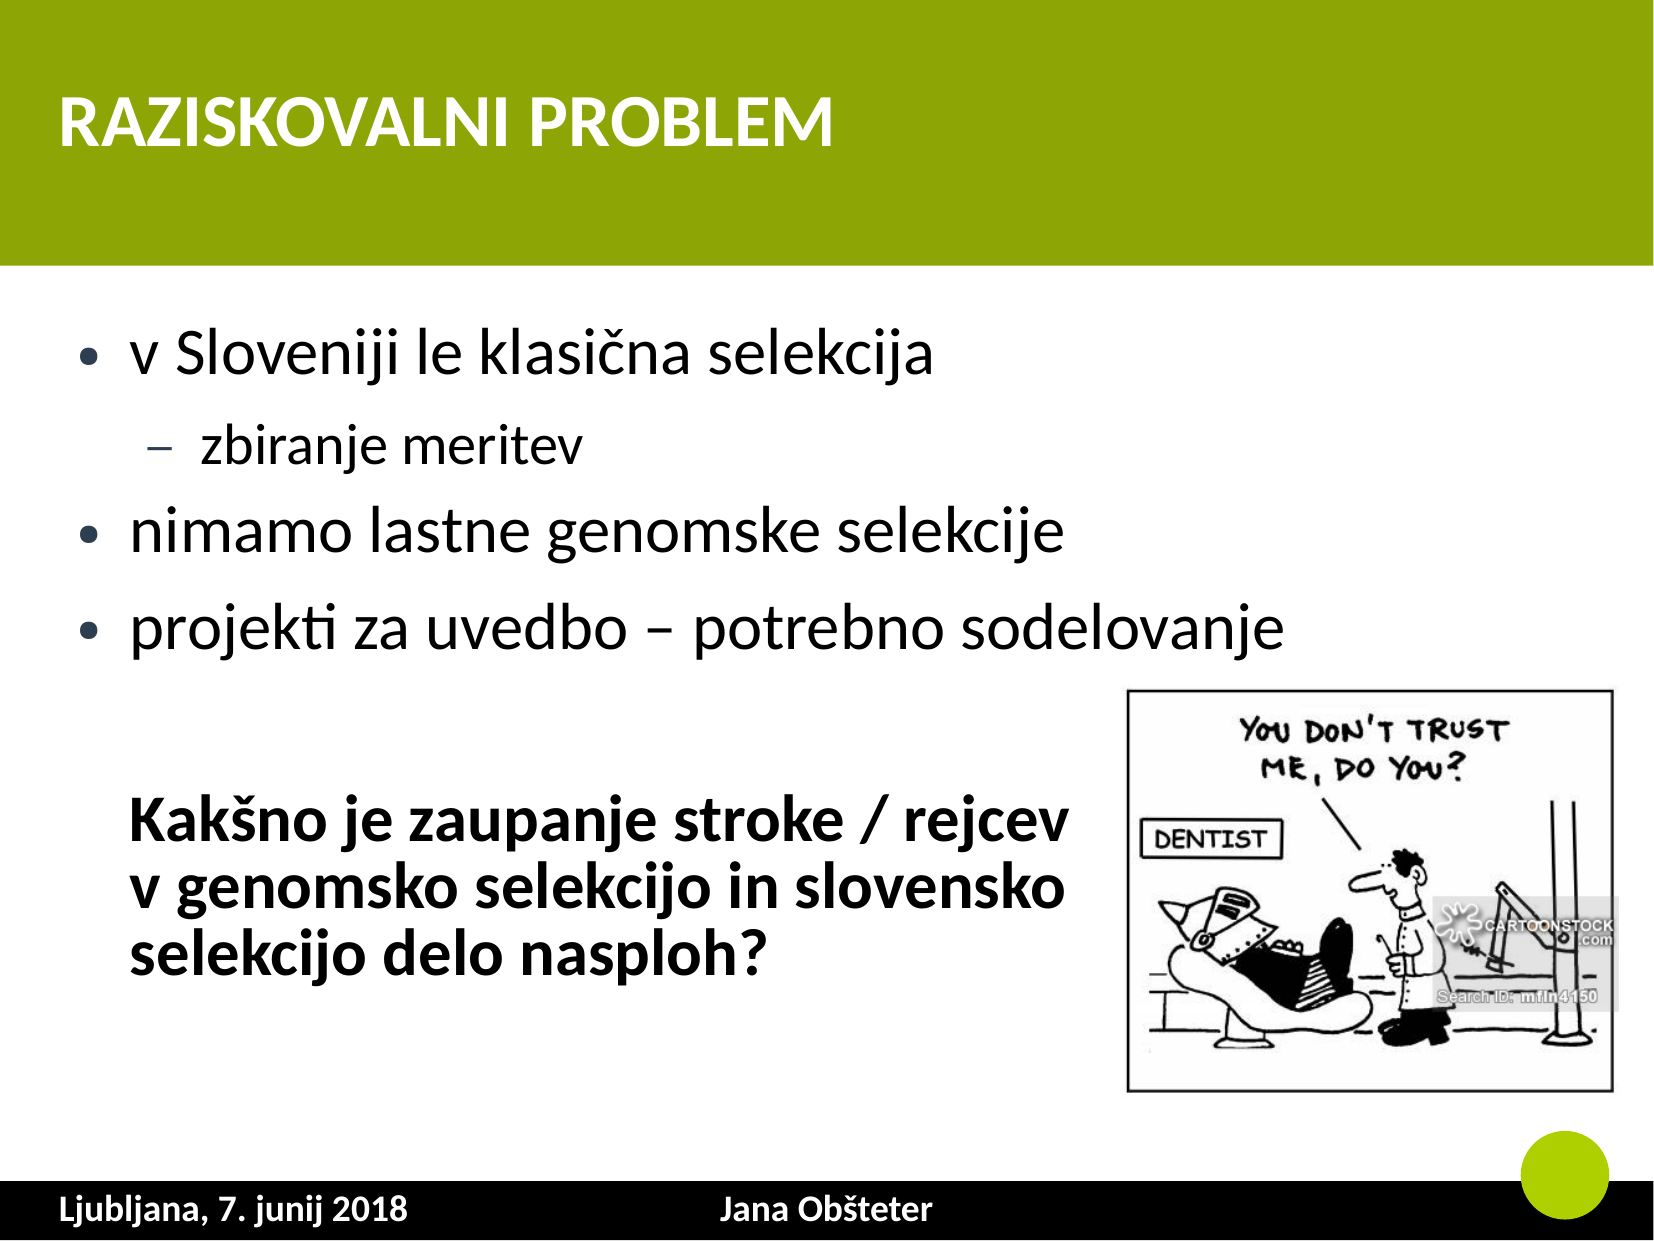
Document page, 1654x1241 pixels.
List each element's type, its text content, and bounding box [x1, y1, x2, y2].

picture [1122, 685, 1619, 1099]
title RAZISKOVALNI PROBLEM [59, 49, 1595, 207]
list v Sloveniji le klasična selekcija zbiranje meritev nimamo lastne genomske selekcije projekti za uvedbo – potrebno sodelovanje Kakšno je zaupanje stroke / rejcev v genomsko selekcijo in slovensko selekcijo delo nasploh? [59, 324, 1595, 1152]
